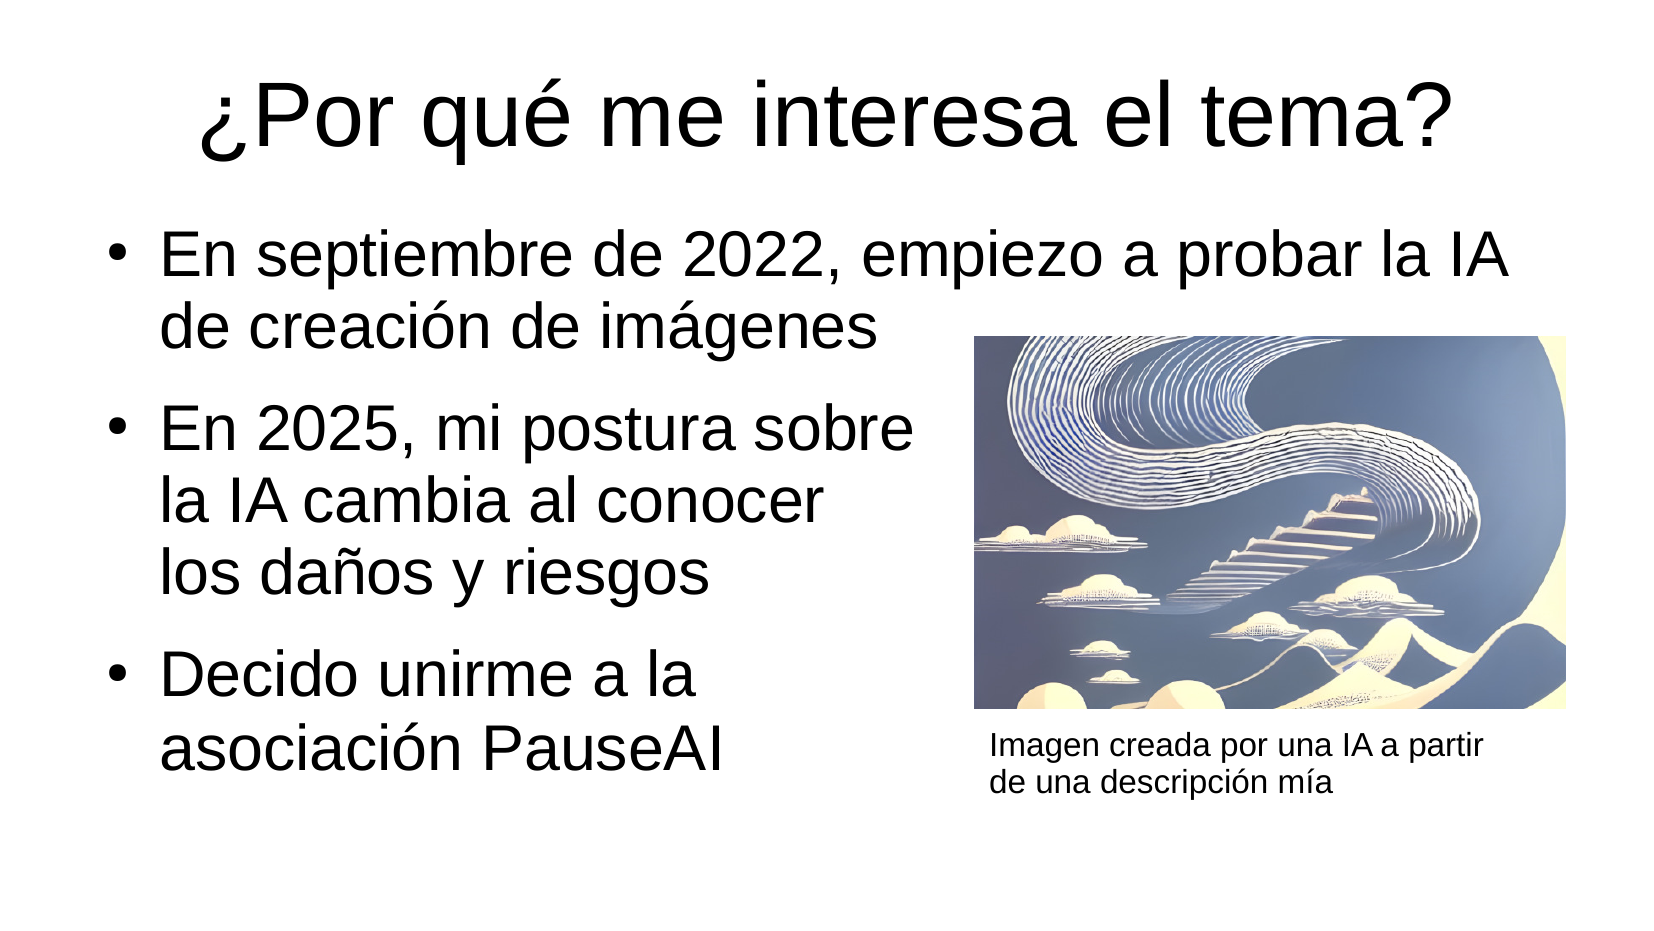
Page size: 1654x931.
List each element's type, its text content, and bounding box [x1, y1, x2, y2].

picture [974, 336, 1566, 709]
title ¿Por qué me interesa el tema? [82, 37, 1571, 193]
list En septiembre de 2022, empiezo a probar la IA de creación de imágenes En 2025, mi postura sobre la IA cambia al conocer los daños y riesgos Decido unirme a la asociación PauseAI [88, 217, 1577, 827]
text_box Imagen creada por una IA a partir de una descripción mía [974, 719, 1536, 857]
